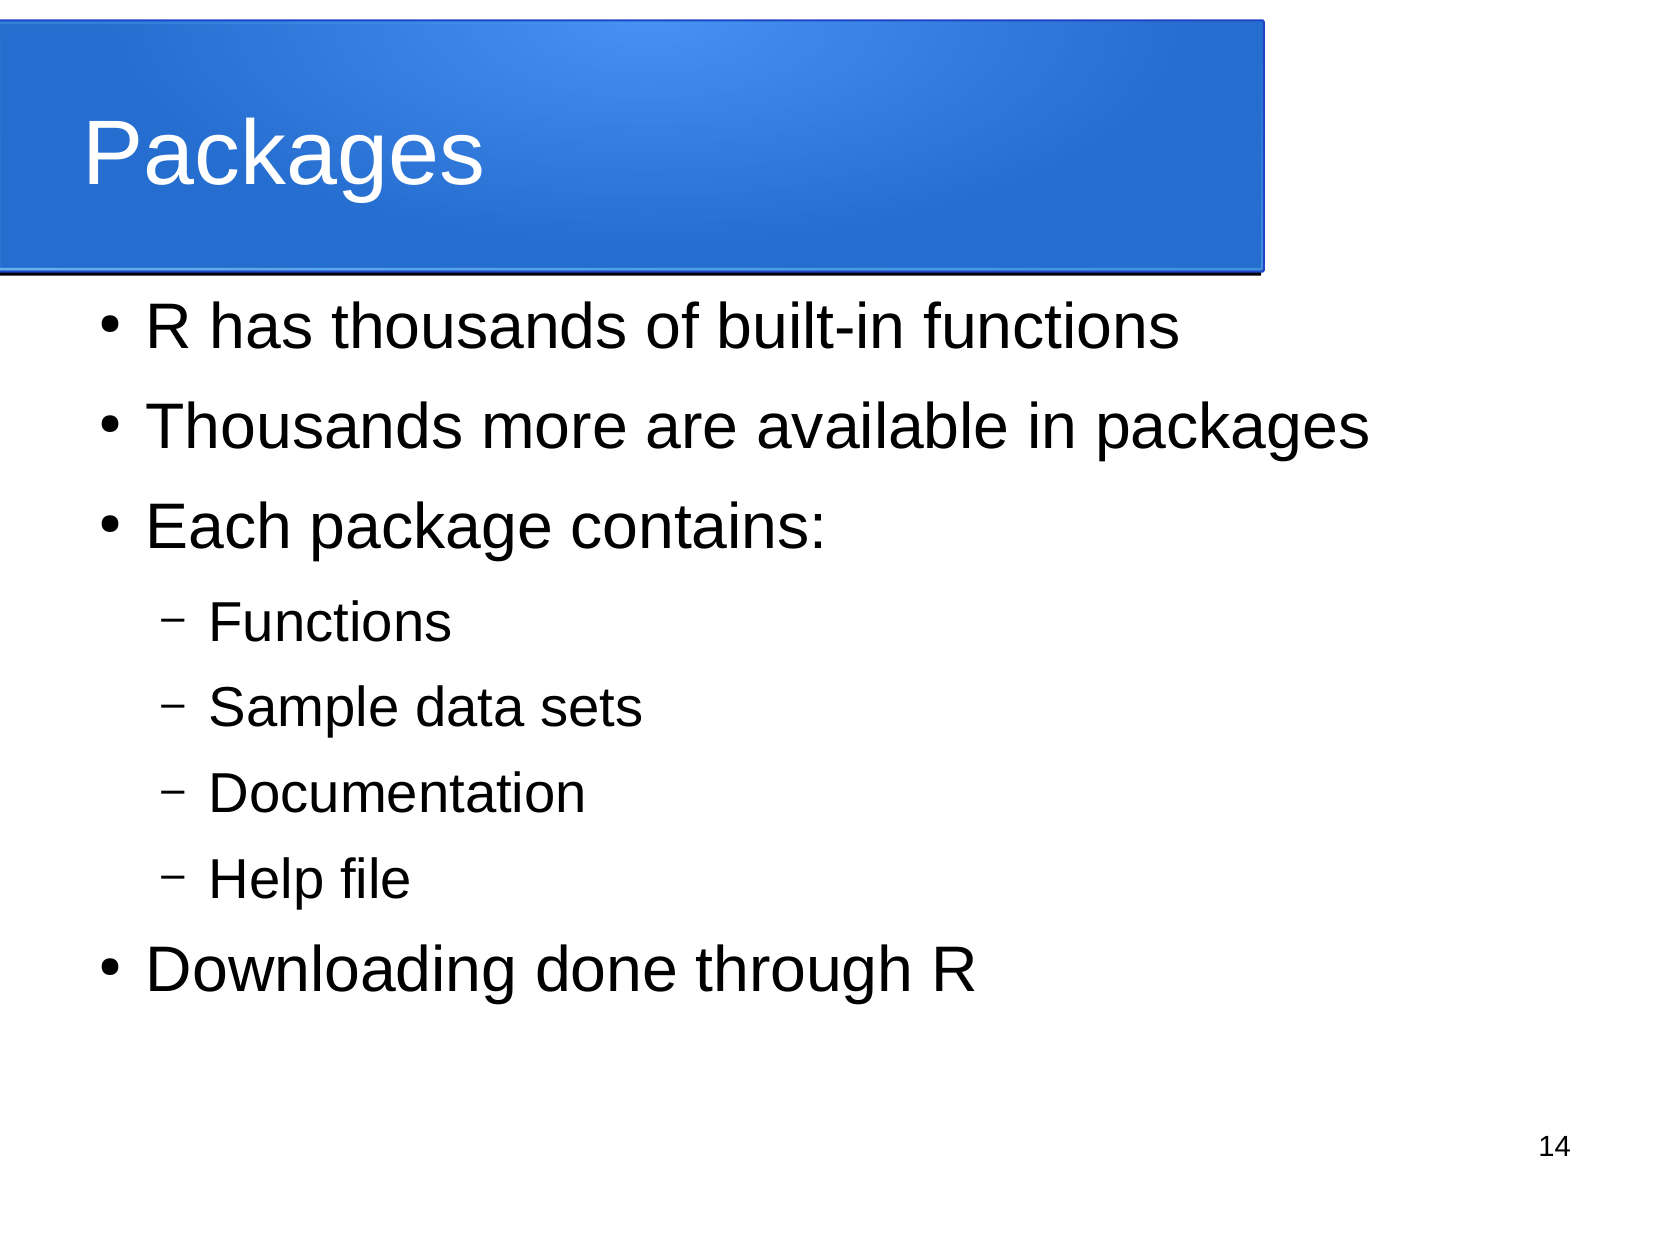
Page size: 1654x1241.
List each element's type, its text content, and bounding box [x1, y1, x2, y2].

list R has thousands of built-in functions Thousands more are available in packages Each package contains: Functions Sample data sets Documentation Help file Downloading done through R [82, 290, 1538, 1010]
title Packages [82, 49, 1573, 257]
